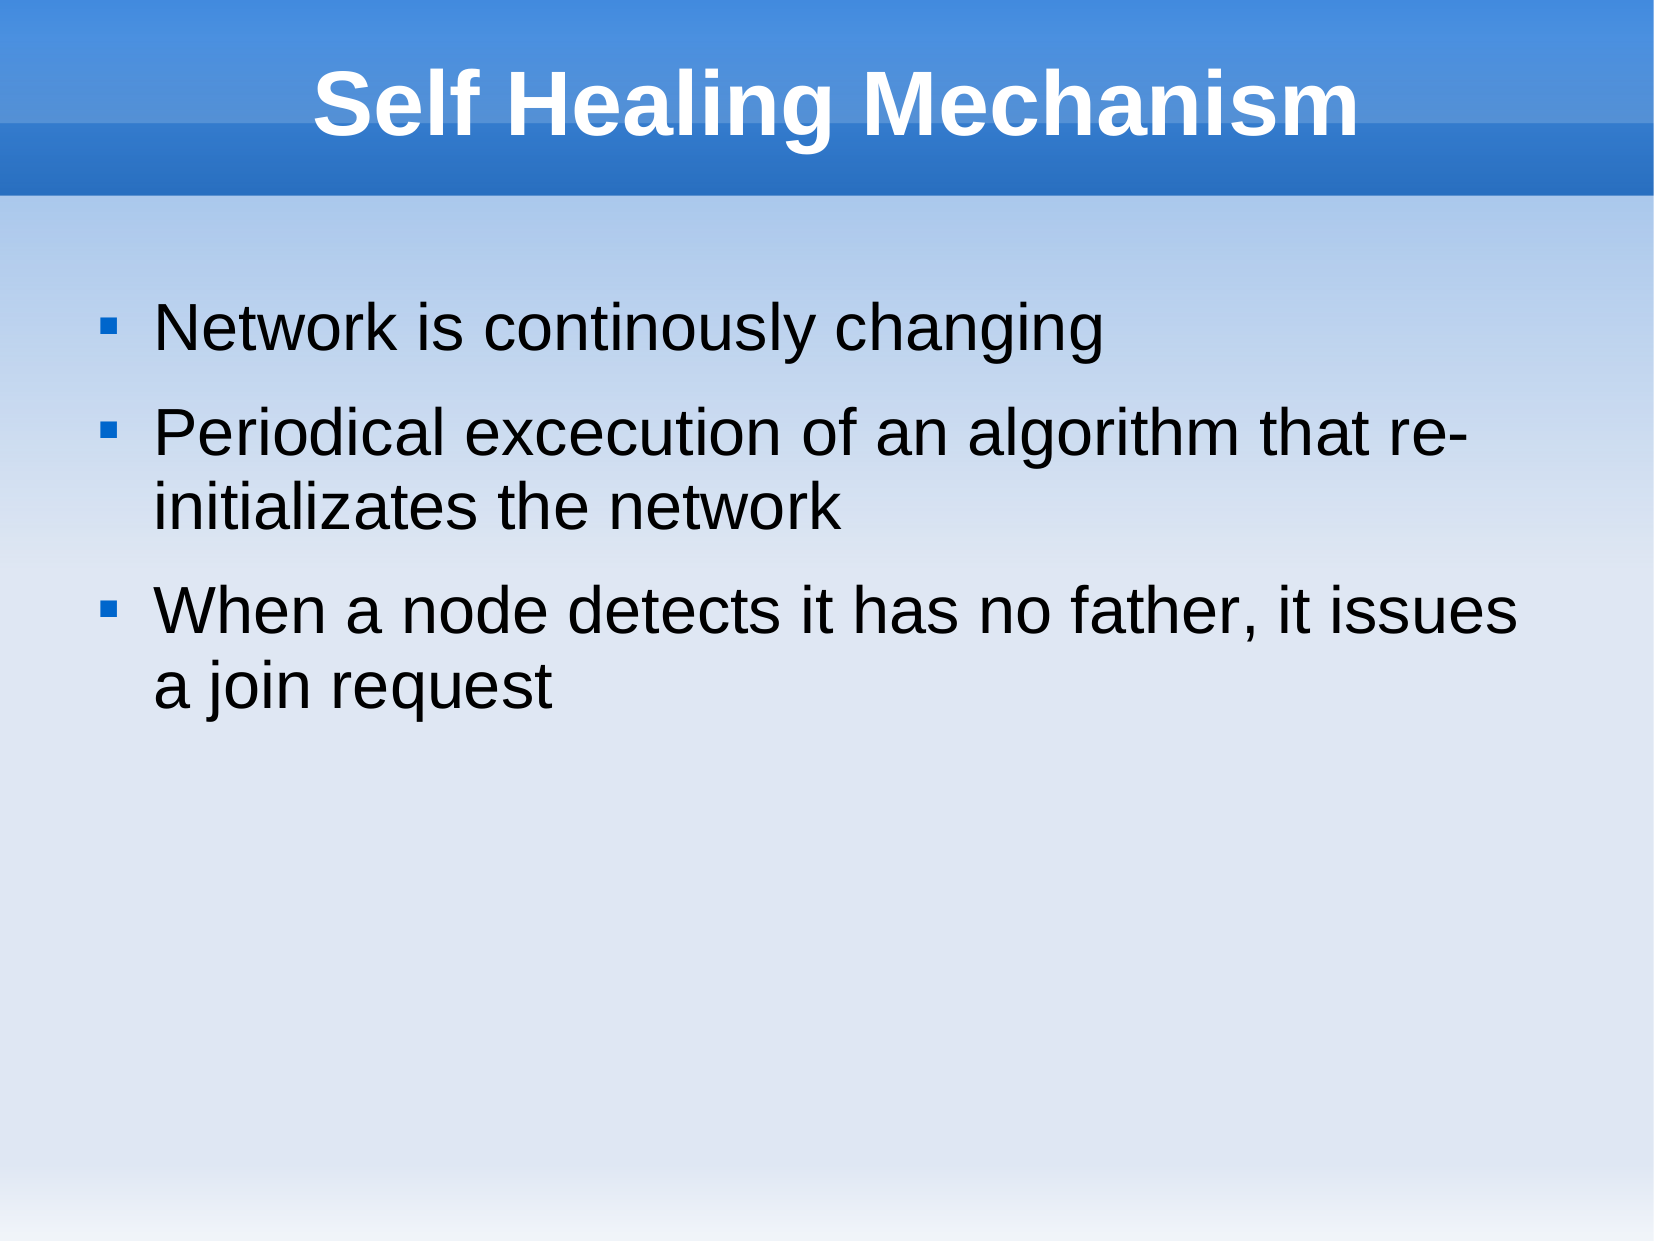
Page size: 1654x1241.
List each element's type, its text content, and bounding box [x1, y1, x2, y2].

picture [0, 0, 1654, 1241]
title Self Healing Mechanism [76, 0, 1565, 208]
list Network is continously changing Periodical excecution of an algorithm that re-initializates the network When a node detects it has no father, it issues a join request [82, 290, 1571, 1109]
